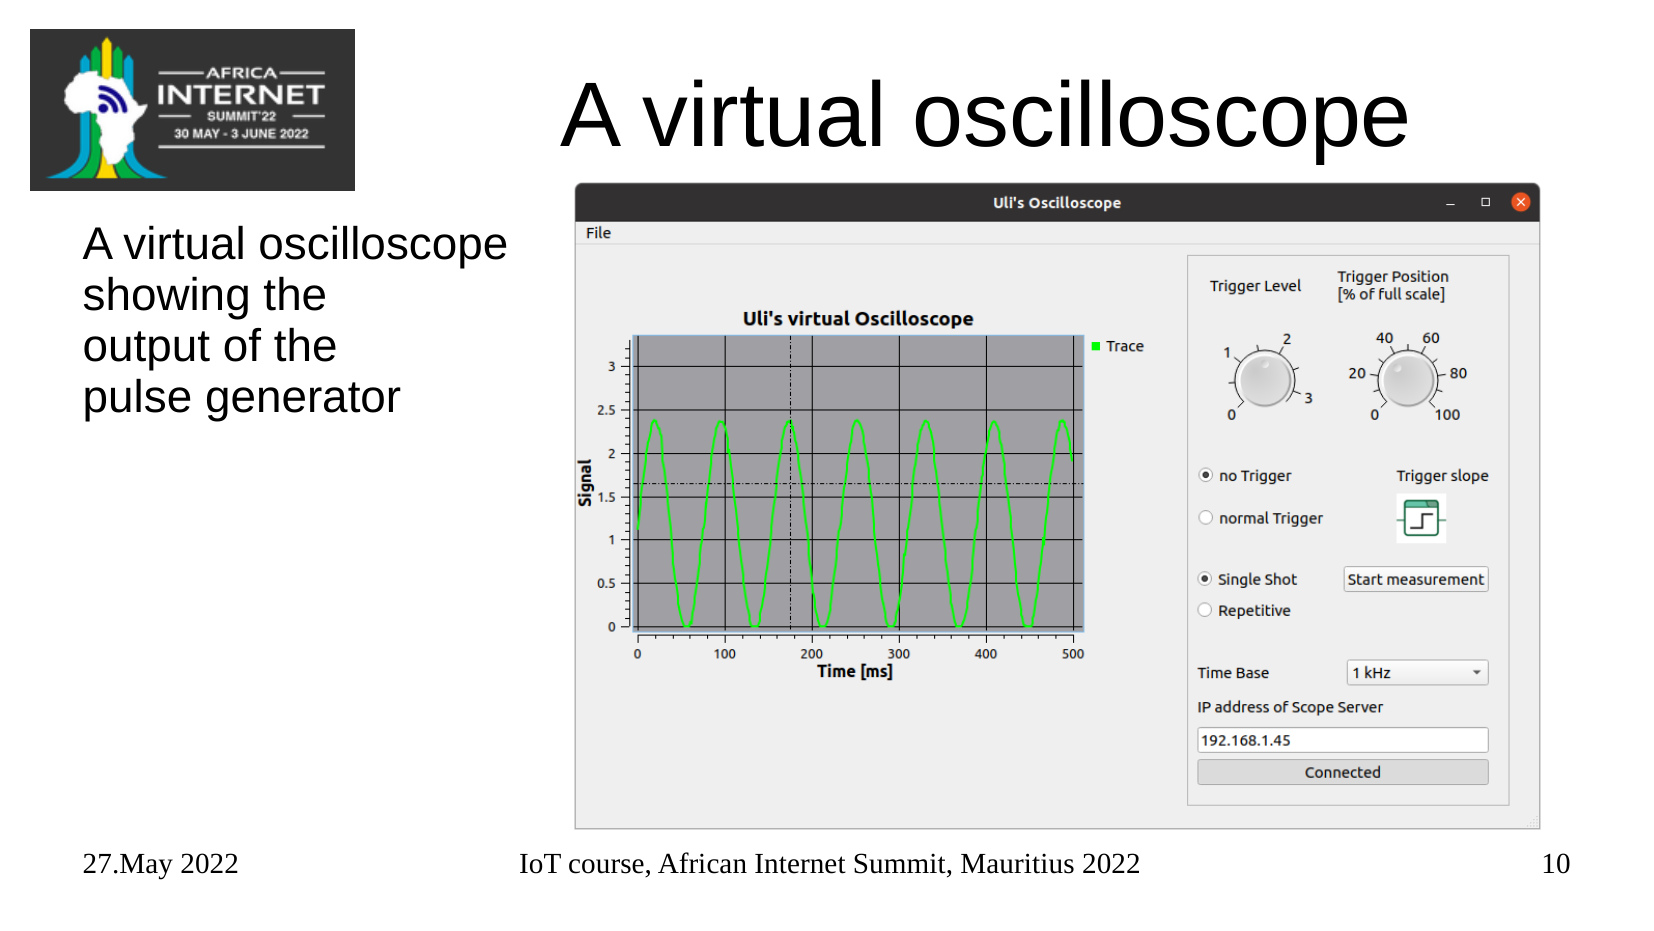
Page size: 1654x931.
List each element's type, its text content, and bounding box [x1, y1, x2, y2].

picture [30, 29, 355, 191]
list A virtual oscilloscope showing the output of the pulse generator [82, 217, 532, 758]
title A virtual oscilloscope [403, 37, 1571, 193]
picture [565, 175, 1550, 839]
